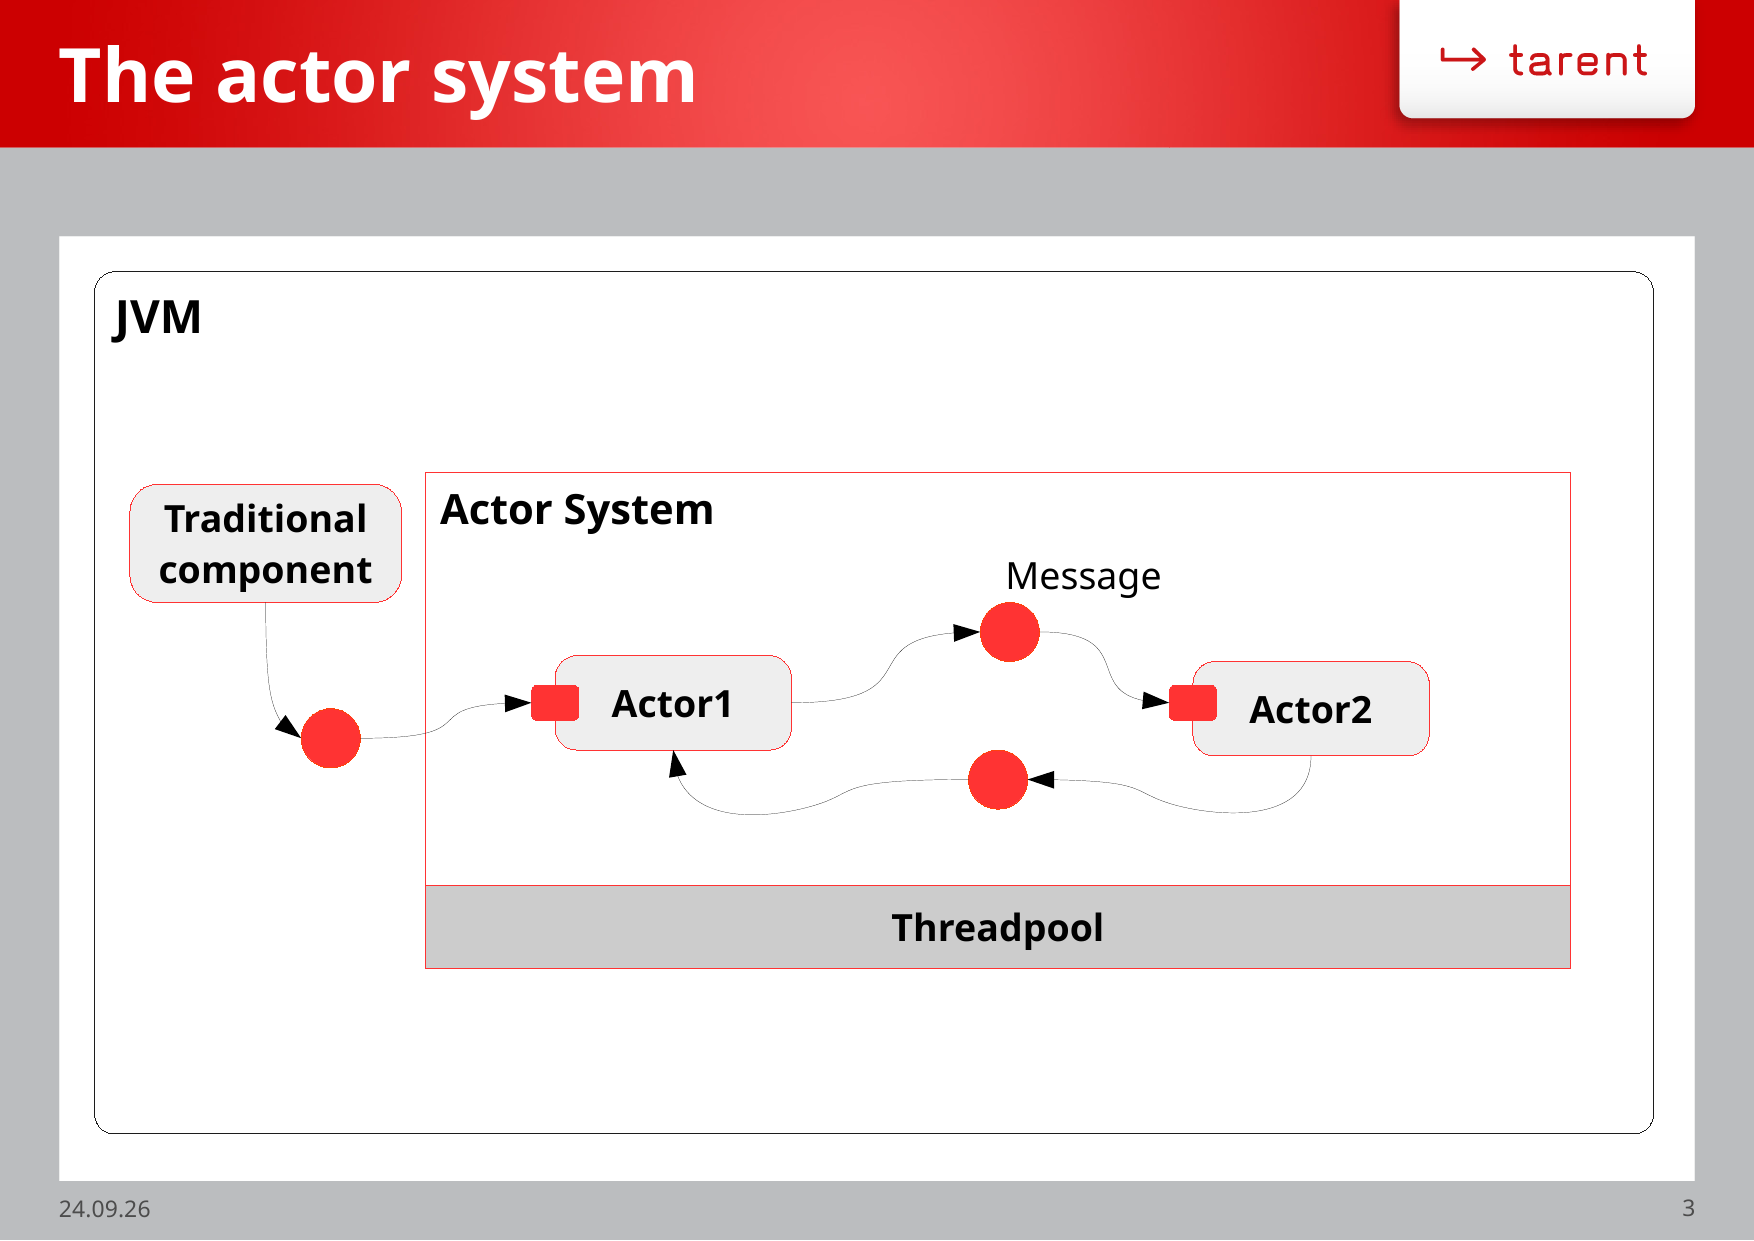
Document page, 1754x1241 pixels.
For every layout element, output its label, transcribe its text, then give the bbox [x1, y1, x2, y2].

text_box [980, 603, 1040, 662]
text_box JVM [94, 271, 1654, 1134]
text_box Message [990, 541, 1182, 603]
text_box Threadpool [425, 885, 1571, 969]
text_box [301, 708, 361, 768]
text_box [1169, 685, 1217, 721]
title The actor system [58, 0, 1638, 177]
text_box [968, 750, 1028, 810]
picture [0, 0, 1754, 1240]
text_box Actor System [425, 472, 1571, 885]
text_box Traditional component [129, 484, 402, 603]
